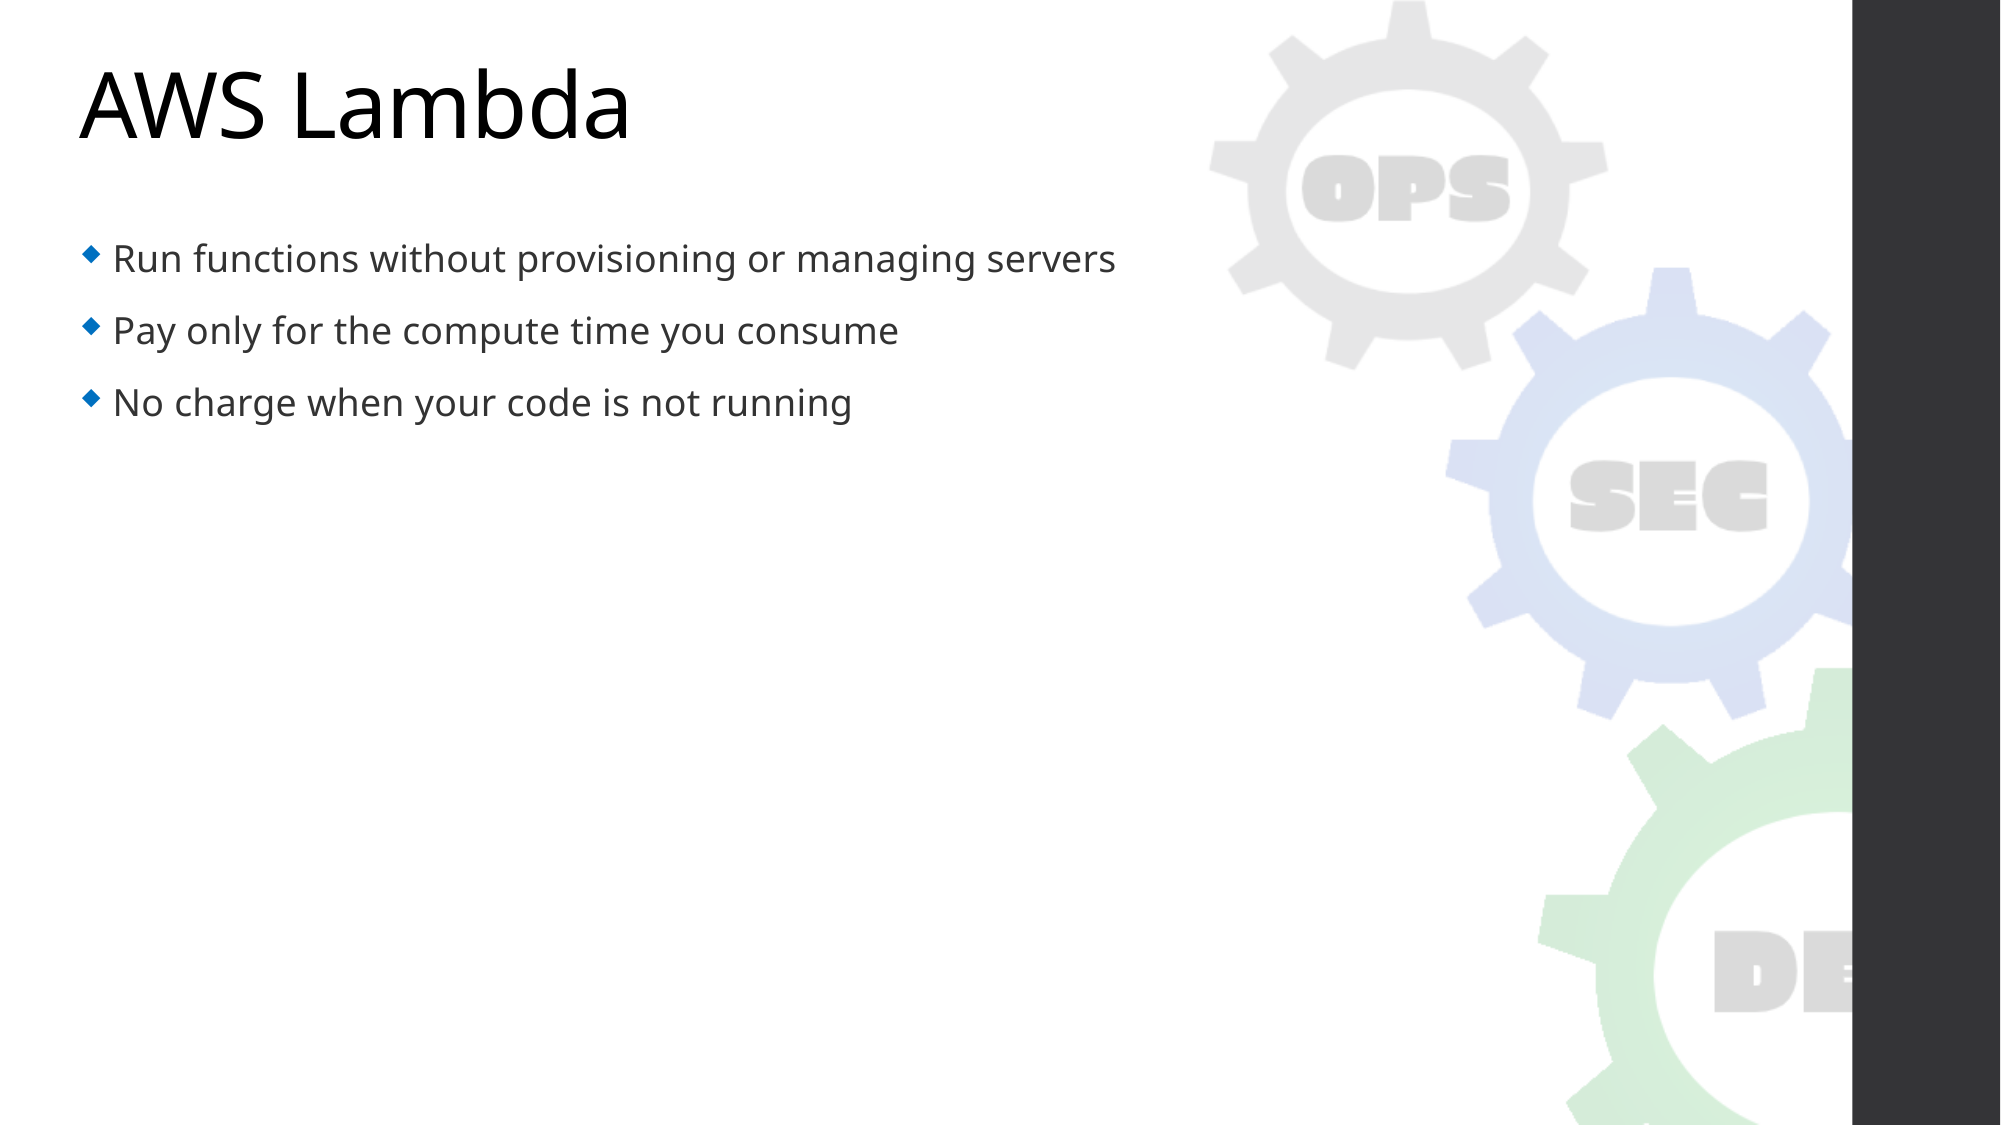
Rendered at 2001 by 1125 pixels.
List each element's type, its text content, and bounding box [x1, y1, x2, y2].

title AWS Lambda [64, 33, 1797, 166]
list Run functions without provisioning or managing servers Pay only for the compute time you consume No charge when your code is not running [67, 230, 1801, 1106]
